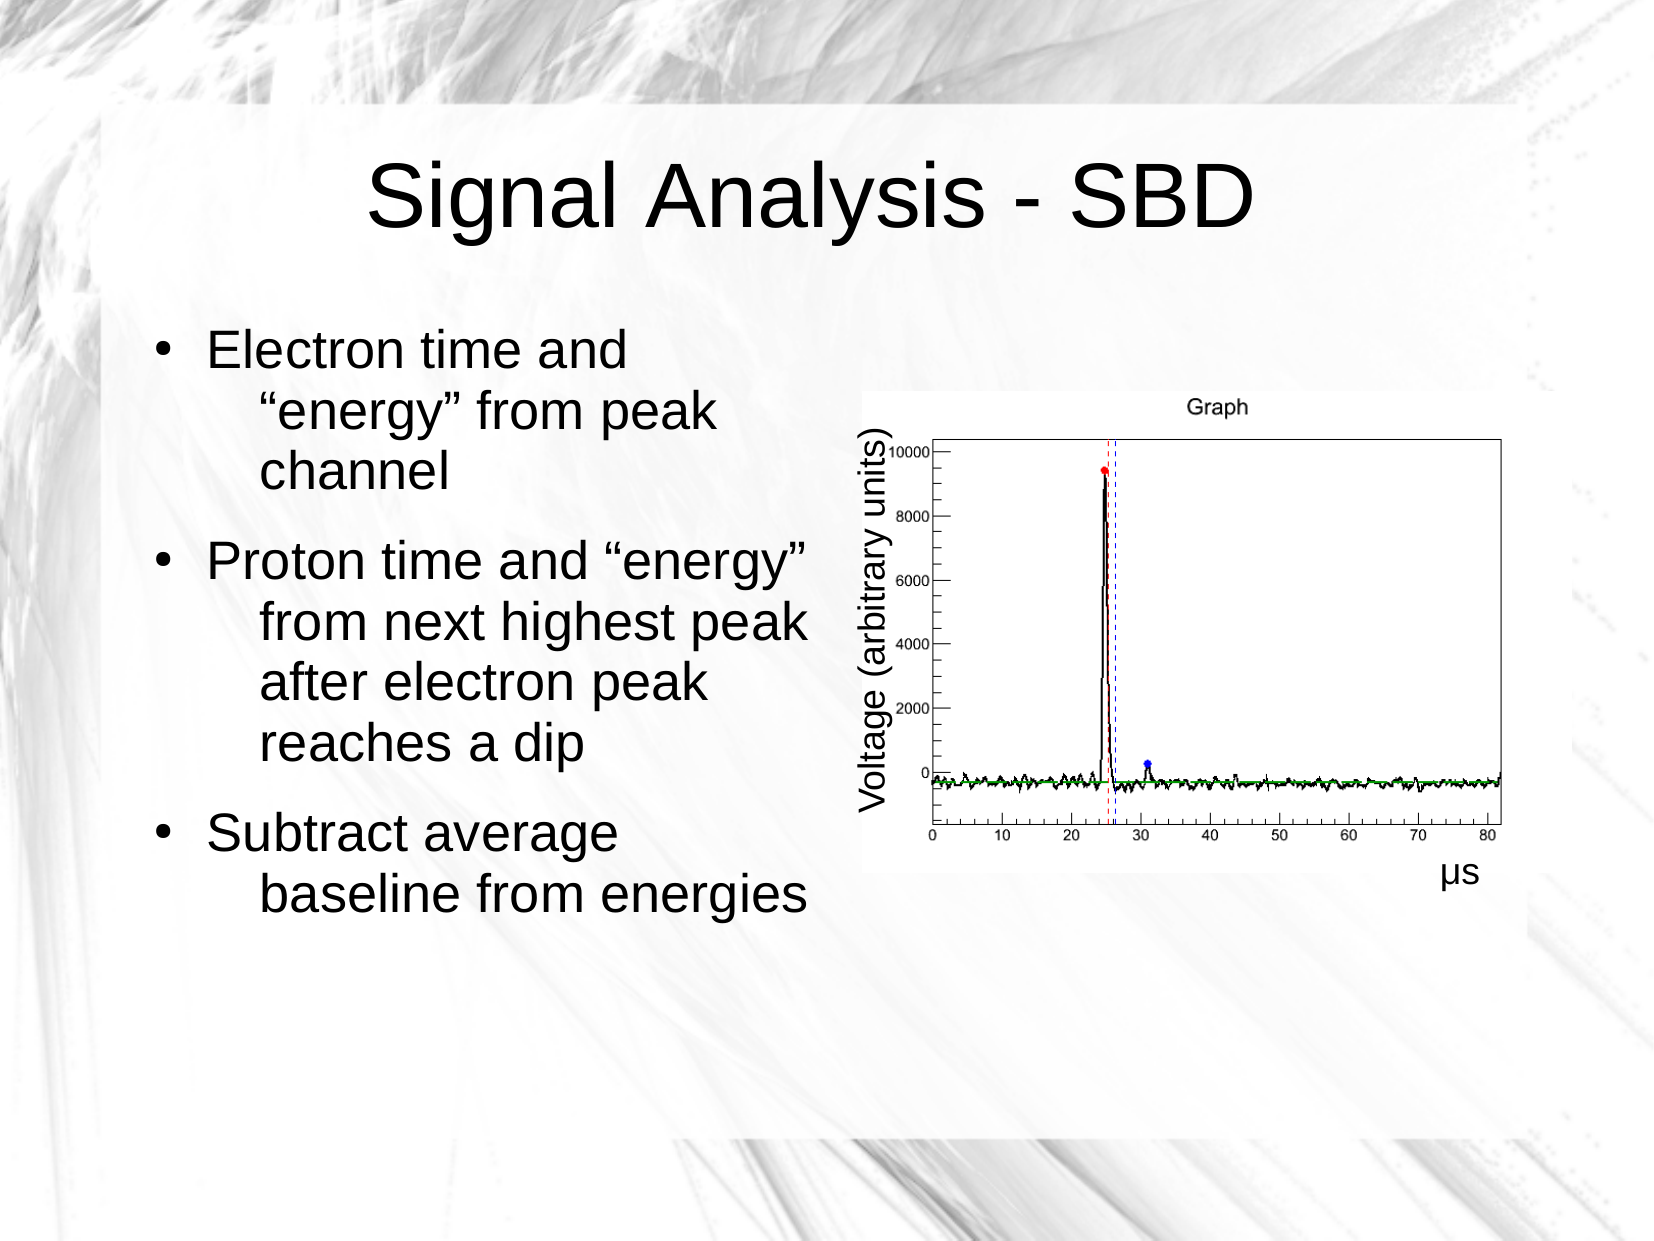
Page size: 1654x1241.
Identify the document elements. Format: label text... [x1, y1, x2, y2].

picture [0, 0, 1654, 1241]
text_box Voltage (arbitrary units) [843, 412, 901, 829]
text_box μs [1425, 843, 1495, 901]
list Electron time and “energy” from peak channel Proton time and “energy” from next highest peak after electron peak reaches a dip Subtract average baseline from energies [118, 319, 827, 945]
title Signal Analysis - SBD [118, 112, 1506, 281]
